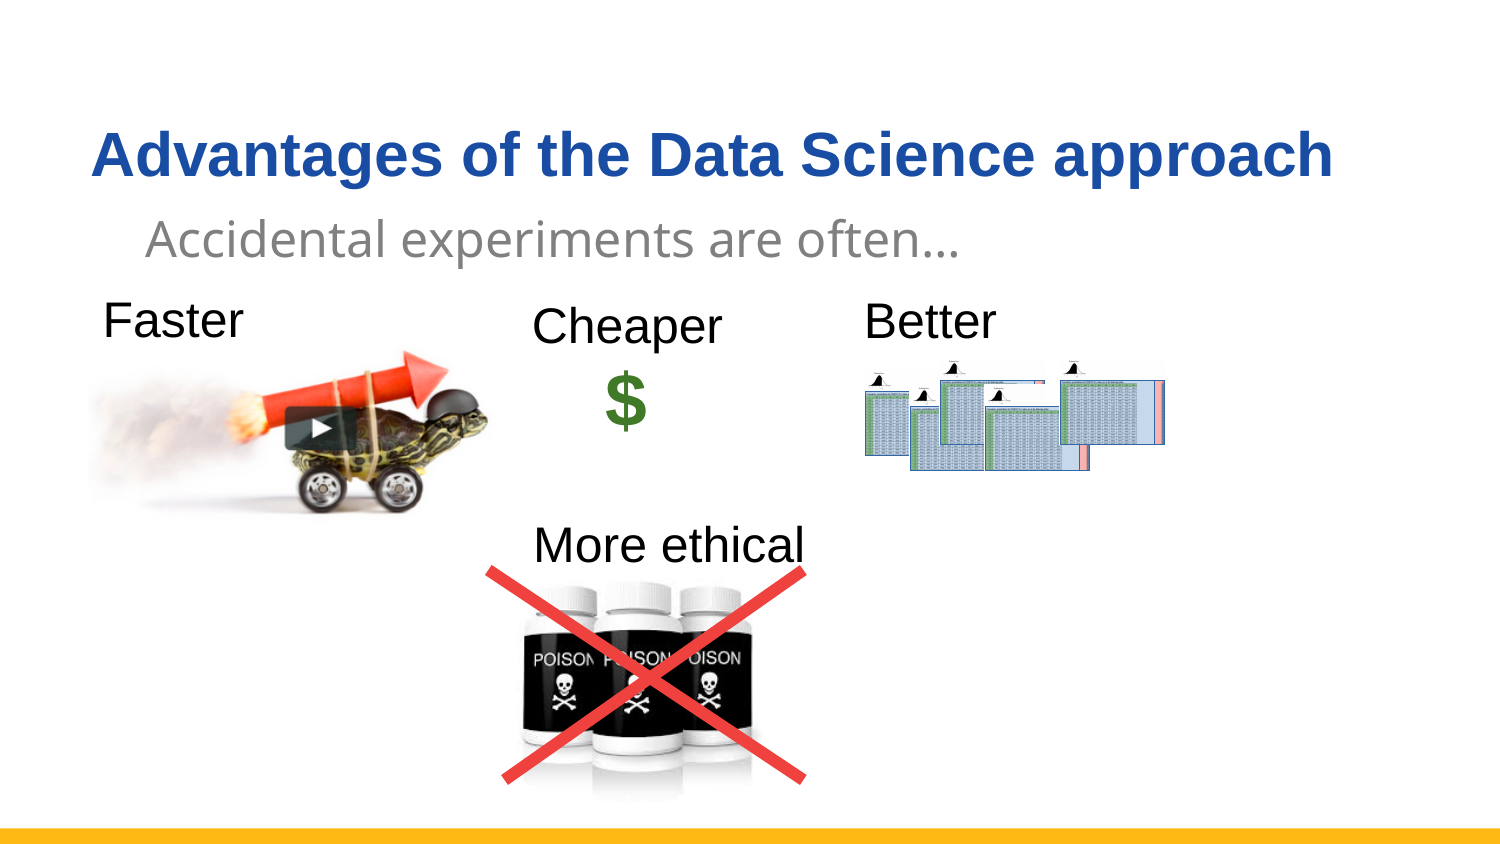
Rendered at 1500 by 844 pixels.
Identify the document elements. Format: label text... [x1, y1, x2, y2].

picture [489, 579, 789, 802]
picture [864, 374, 1045, 471]
text_box Better [849, 286, 1143, 374]
picture [500, 569, 789, 669]
picture [984, 358, 1165, 471]
text_box More ethical [518, 510, 902, 637]
picture [88, 336, 541, 556]
text_box [865, 391, 909, 456]
text_box Cheaper [517, 291, 811, 379]
text_box $ [590, 379, 642, 451]
title Advantages of the Data Science approach [75, 0, 1425, 197]
text_box [985, 380, 1165, 471]
text_box Faster [87, 285, 389, 412]
text_box [910, 380, 1045, 471]
list Accidental experiments are often… [75, 200, 1425, 766]
picture [662, 589, 789, 762]
